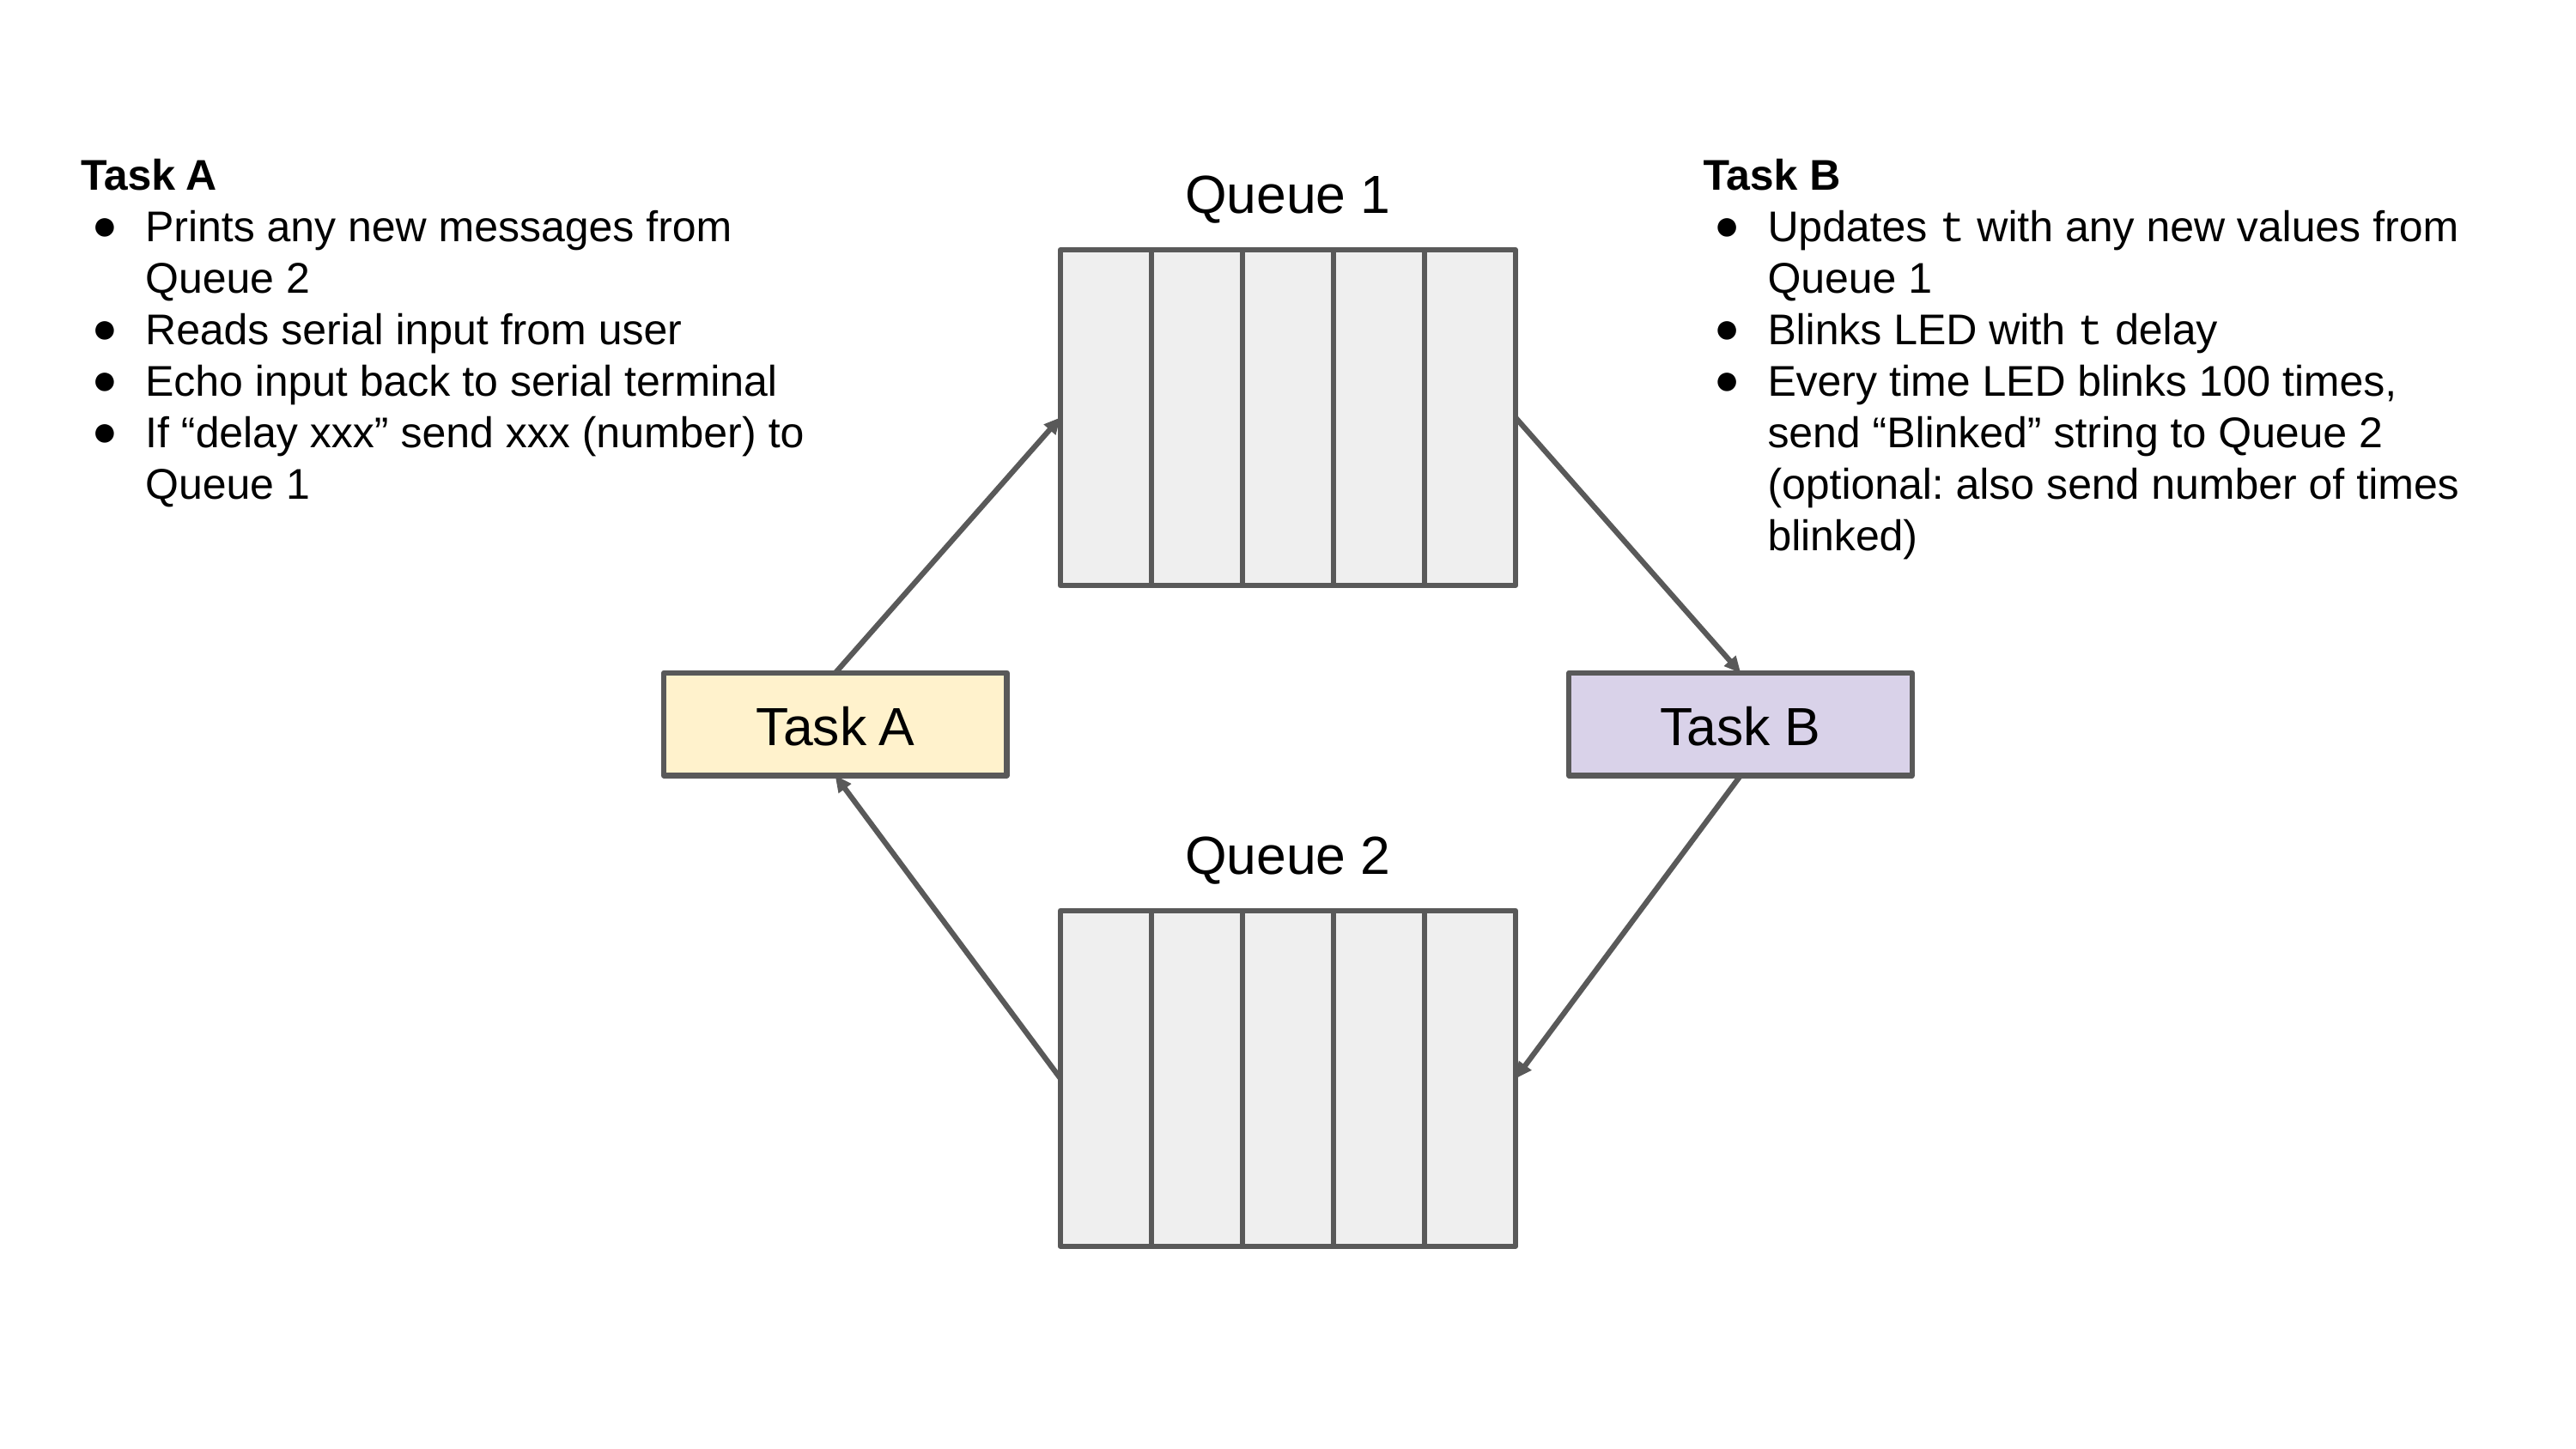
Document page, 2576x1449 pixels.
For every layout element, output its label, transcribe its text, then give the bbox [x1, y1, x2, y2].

text_box Task B Updates t with any new values from Queue 1 Blinks LED with t delay Every time LED blinks 100 times, send “Blinked” string to Queue 2 (optional: also send number of times blinked) [1690, 134, 2508, 573]
text_box Task A Prints any new messages from Queue 2 Reads serial input from user Echo input back to serial terminal If “delay xxx” send xxx (number) to Queue 1 [68, 134, 886, 521]
text_box Task B [1569, 672, 1912, 776]
text_box Queue 1 [1133, 134, 1443, 250]
text_box [1060, 250, 1516, 585]
text_box Queue 2 [1133, 795, 1443, 911]
text_box [1060, 910, 1516, 1246]
text_box Task A [664, 672, 1007, 776]
